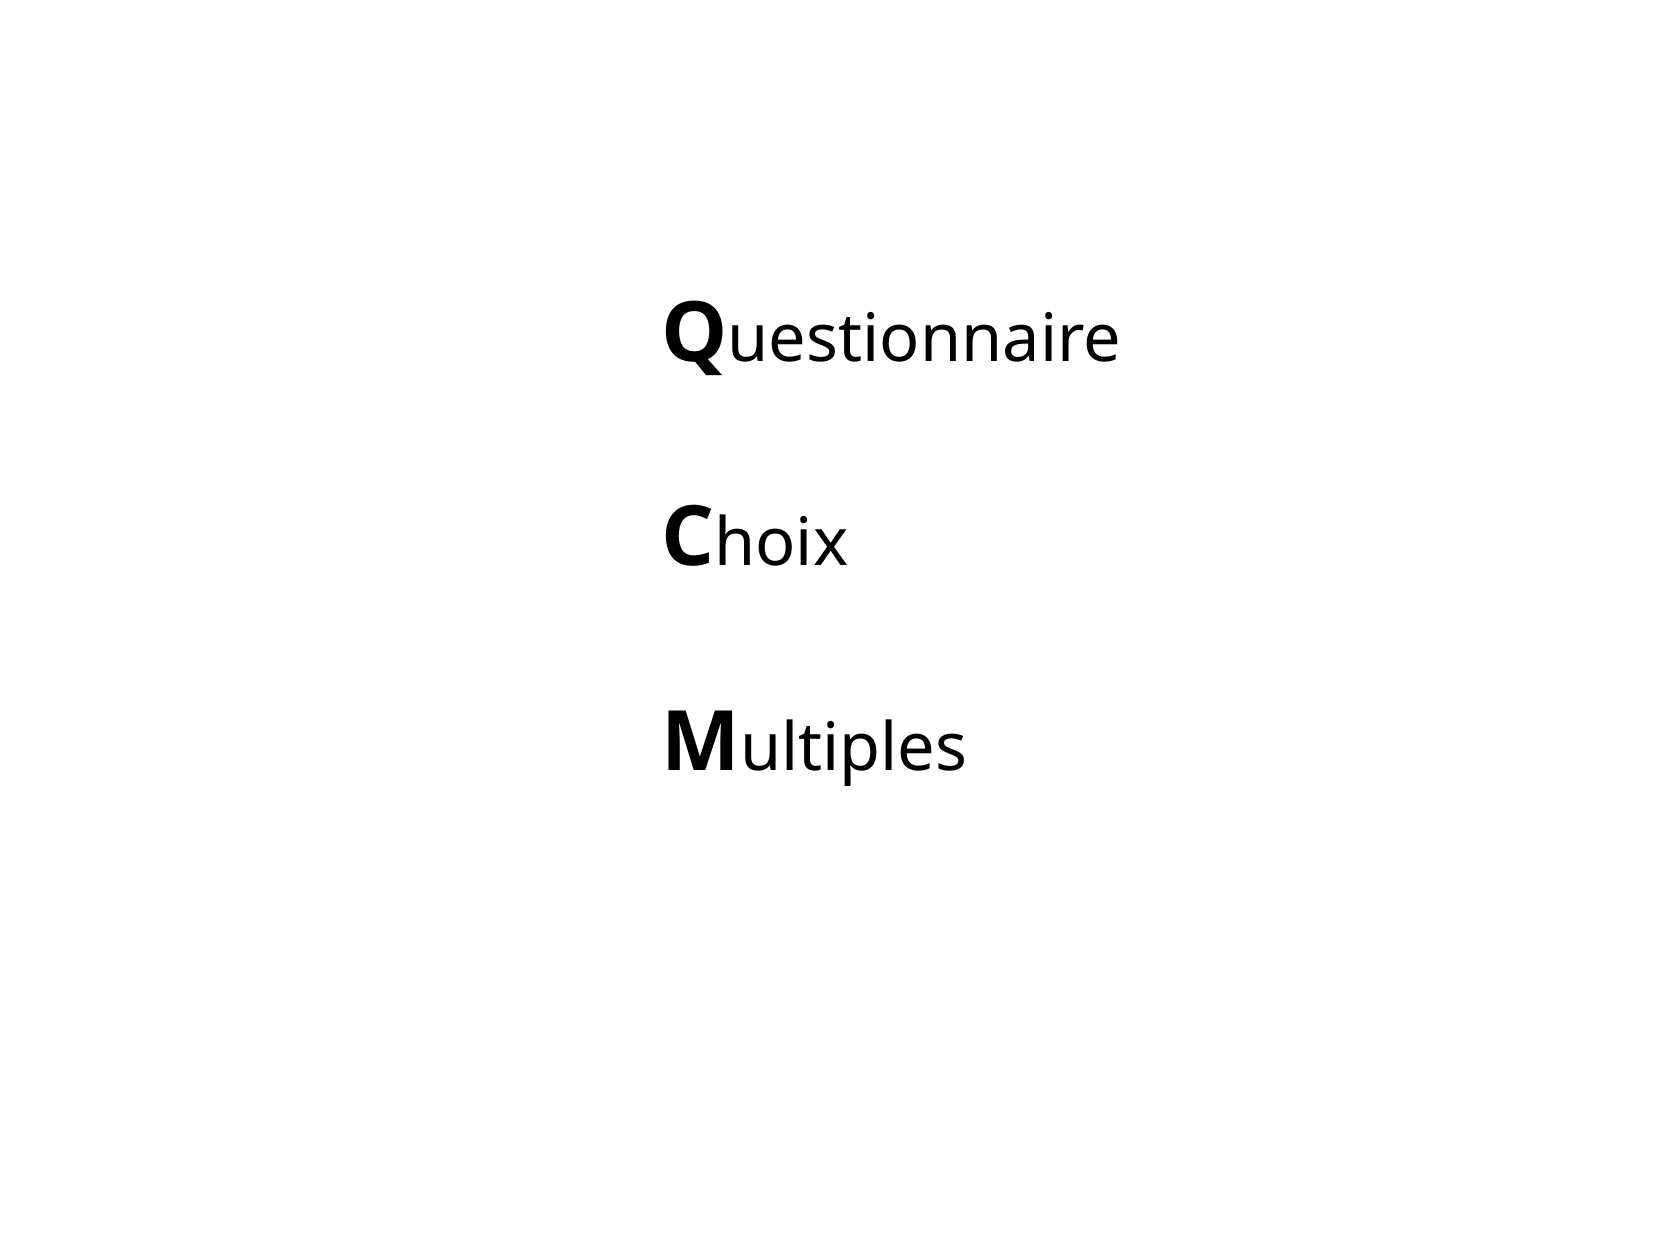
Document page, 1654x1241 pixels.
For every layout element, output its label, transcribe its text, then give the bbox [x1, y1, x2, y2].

subtitle Questionnaire Choix Multiples [661, 49, 1571, 1109]
